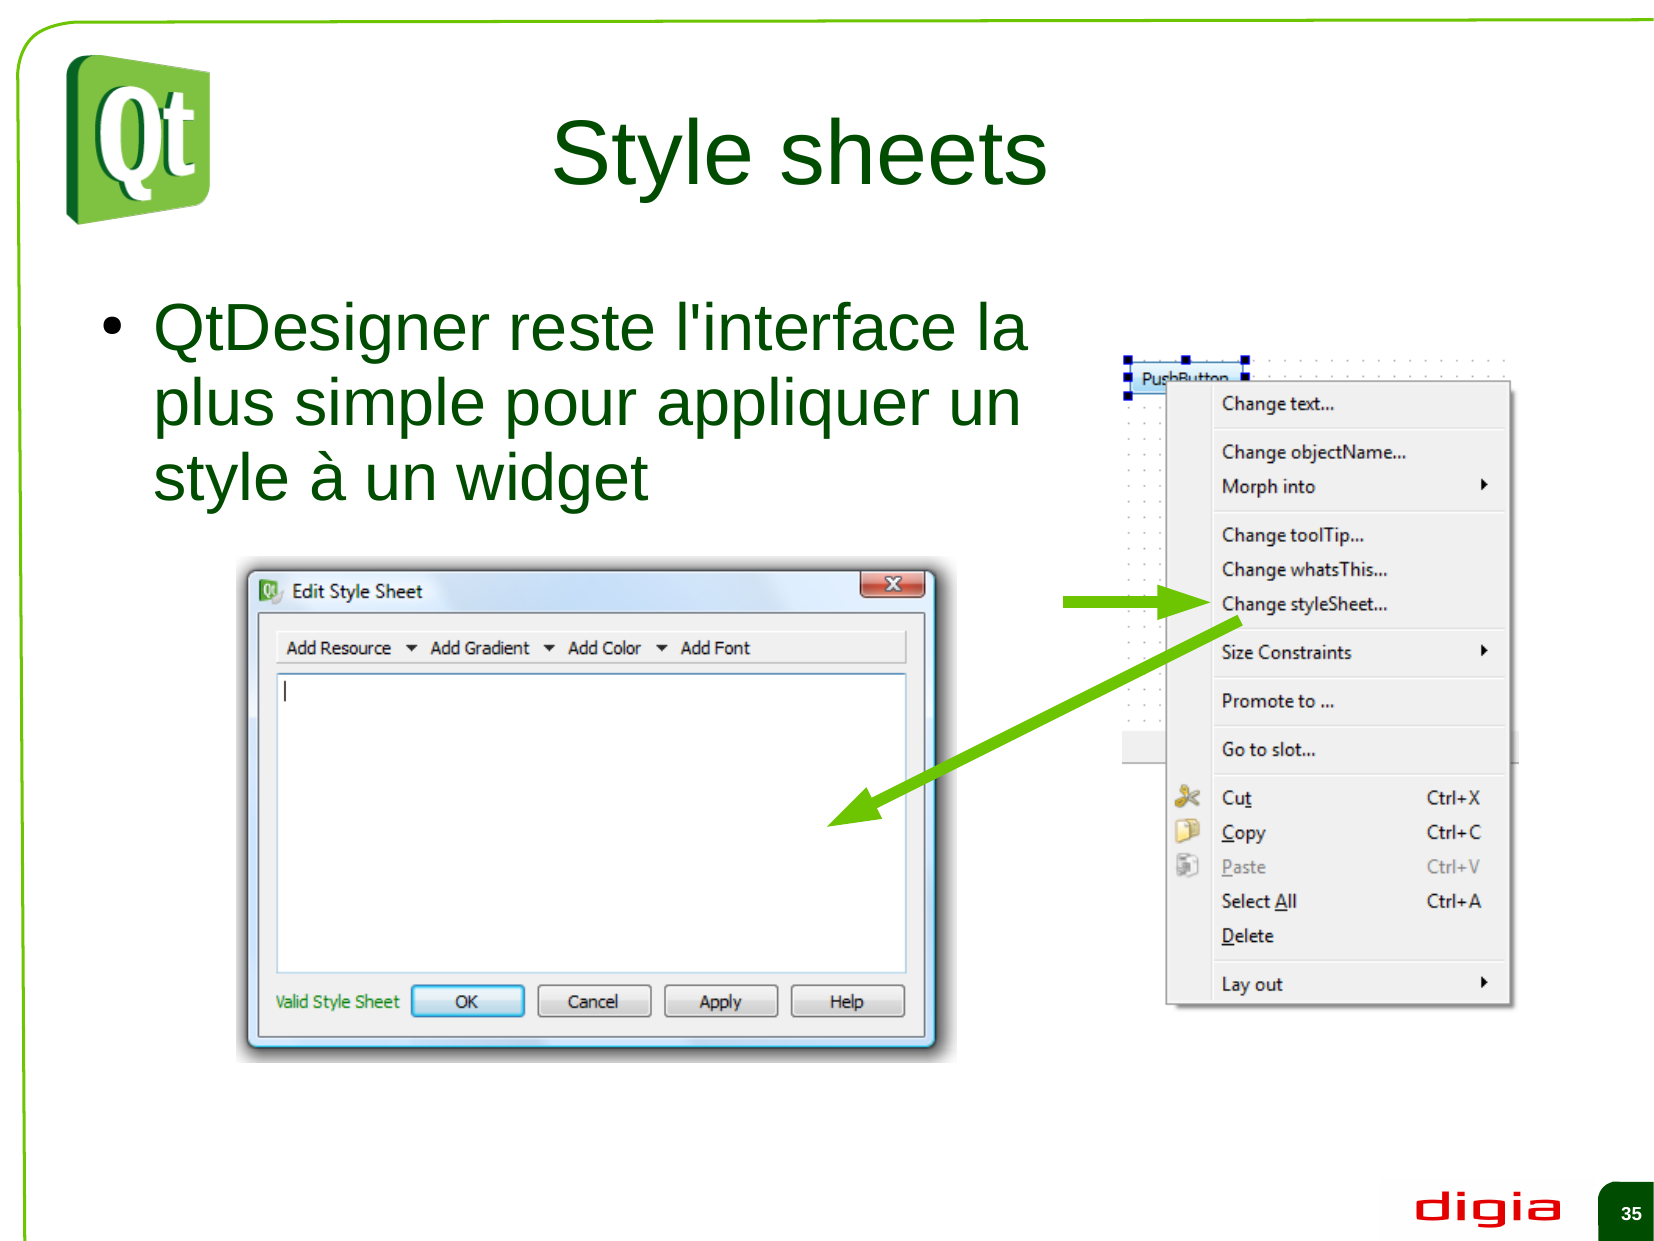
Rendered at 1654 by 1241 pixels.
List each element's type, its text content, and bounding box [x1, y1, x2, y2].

picture [66, 55, 210, 225]
picture [1380, 1179, 1596, 1241]
picture [236, 556, 957, 1063]
title Style sheets [263, 49, 1339, 257]
picture [1122, 354, 1519, 1013]
list QtDesigner reste l'interface la plus simple pour appliquer un style à un widget [82, 290, 1093, 1094]
